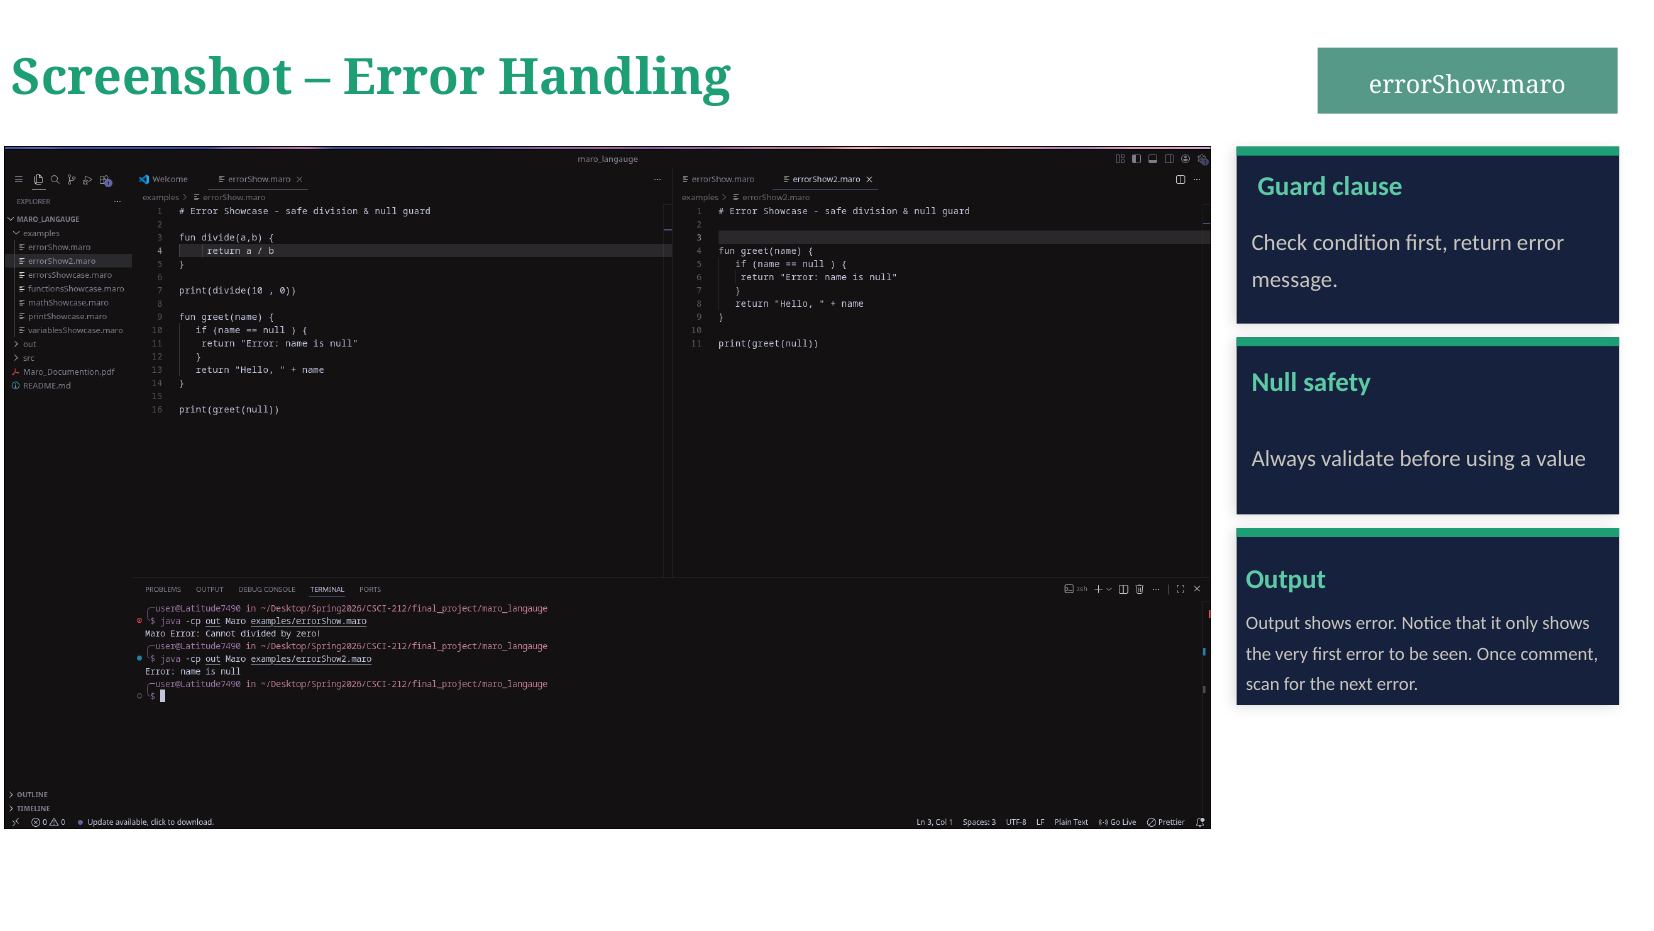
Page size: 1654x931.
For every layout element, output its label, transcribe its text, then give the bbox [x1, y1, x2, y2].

title Screenshot – Error Handling [11, 37, 938, 113]
text_box [1236, 528, 1620, 705]
text_box [1236, 146, 1620, 324]
text_box Check condition first, return error message. [1251, 206, 1605, 305]
text_box Output [1245, 554, 1599, 599]
text_box Null safety [1251, 358, 1605, 403]
text_box Always validate before using a value [1251, 403, 1605, 501]
picture [4, 146, 1211, 829]
text_box Output shows error. Notice that it only shows the very first error to be seen. Once comment, scan for the next error. [1245, 599, 1599, 698]
text_box errorShow.maro [1317, 59, 1618, 126]
text_box [1236, 337, 1620, 515]
text_box [1317, 47, 1618, 59]
text_box Guard clause [1257, 161, 1611, 207]
